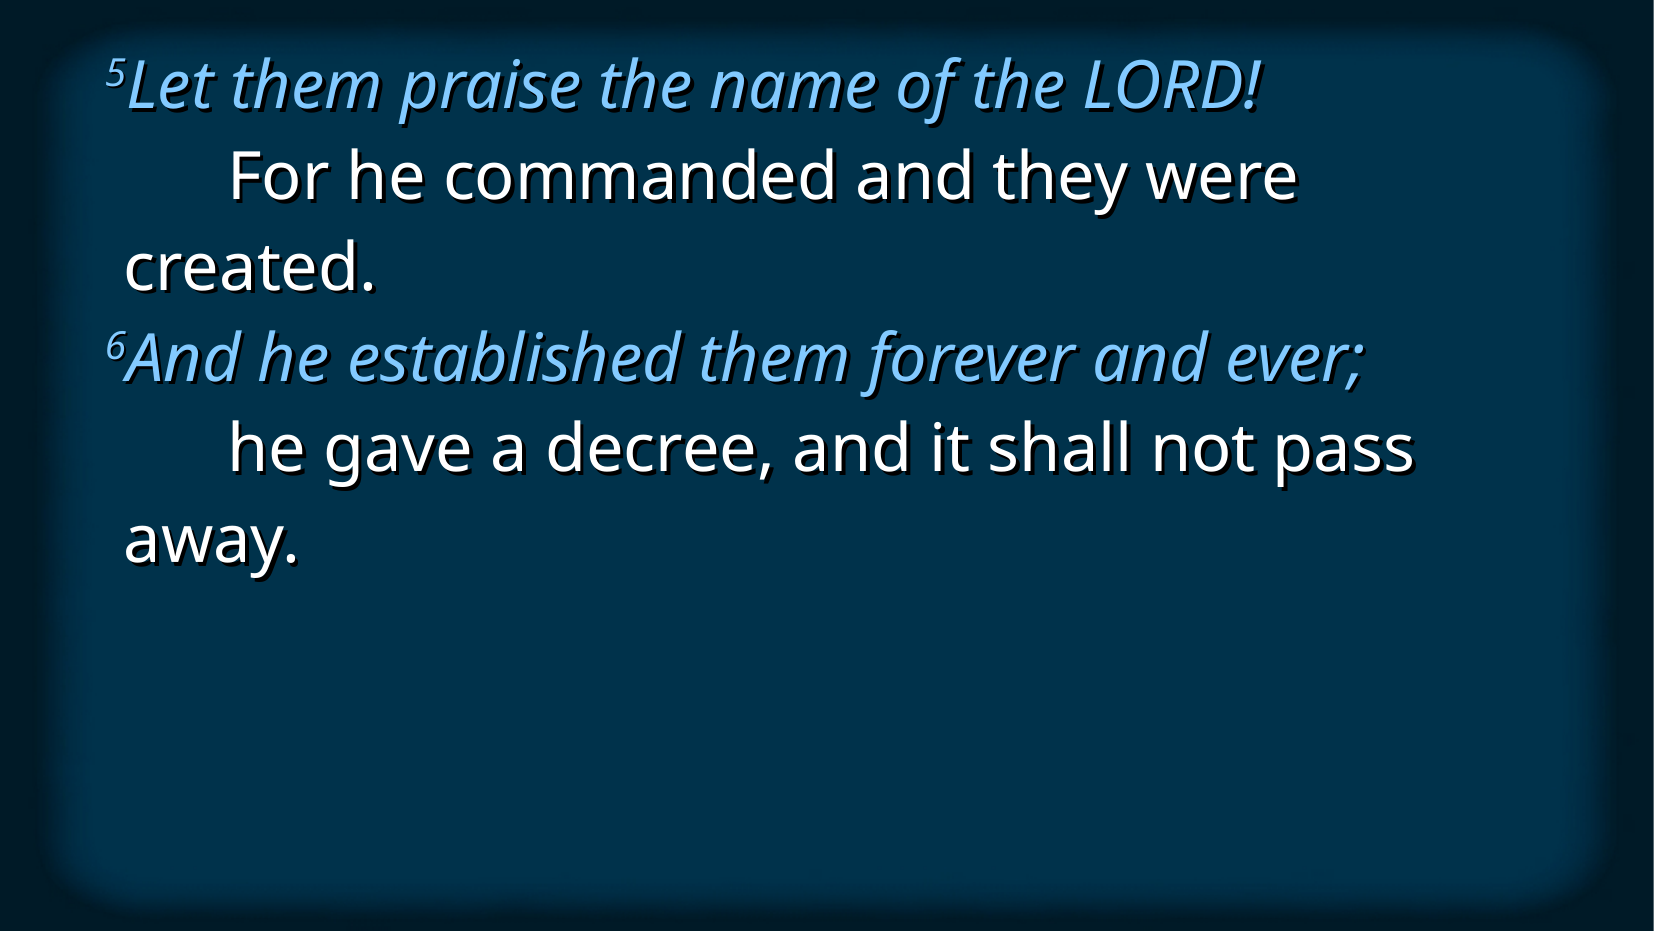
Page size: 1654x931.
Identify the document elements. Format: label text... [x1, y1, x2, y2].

text_box 5Let them praise the name of the LORD! For he commanded and they were created. 6And he established them forever and ever; he gave a decree, and it shall not pass away. [90, 30, 1576, 400]
picture [0, 0, 1654, 931]
